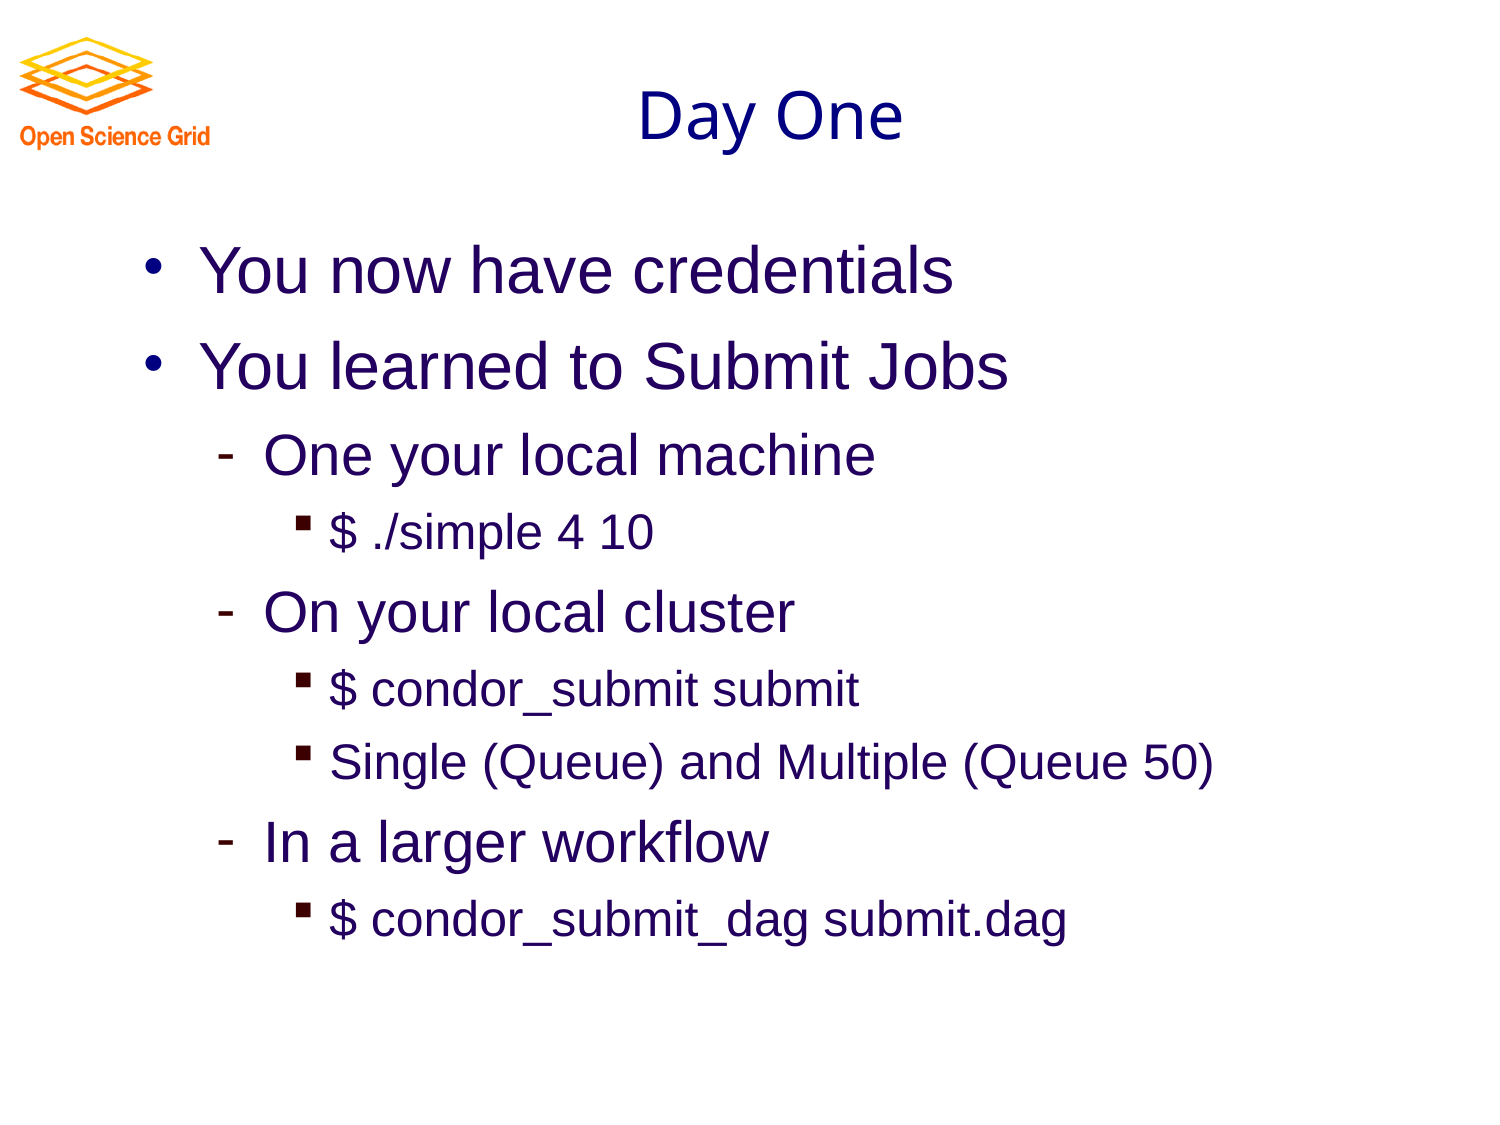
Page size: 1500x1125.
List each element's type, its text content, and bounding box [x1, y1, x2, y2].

picture [0, 14, 229, 167]
title Day One [201, 18, 1342, 207]
list You now have credentials You learned to Submit Jobs One your local machine $ ./simple 4 10 On your local cluster $ condor_submit submit Single (Queue) and Multiple (Queue 50) In a larger workflow $ condor_submit_dag submit.dag [127, 218, 1403, 962]
